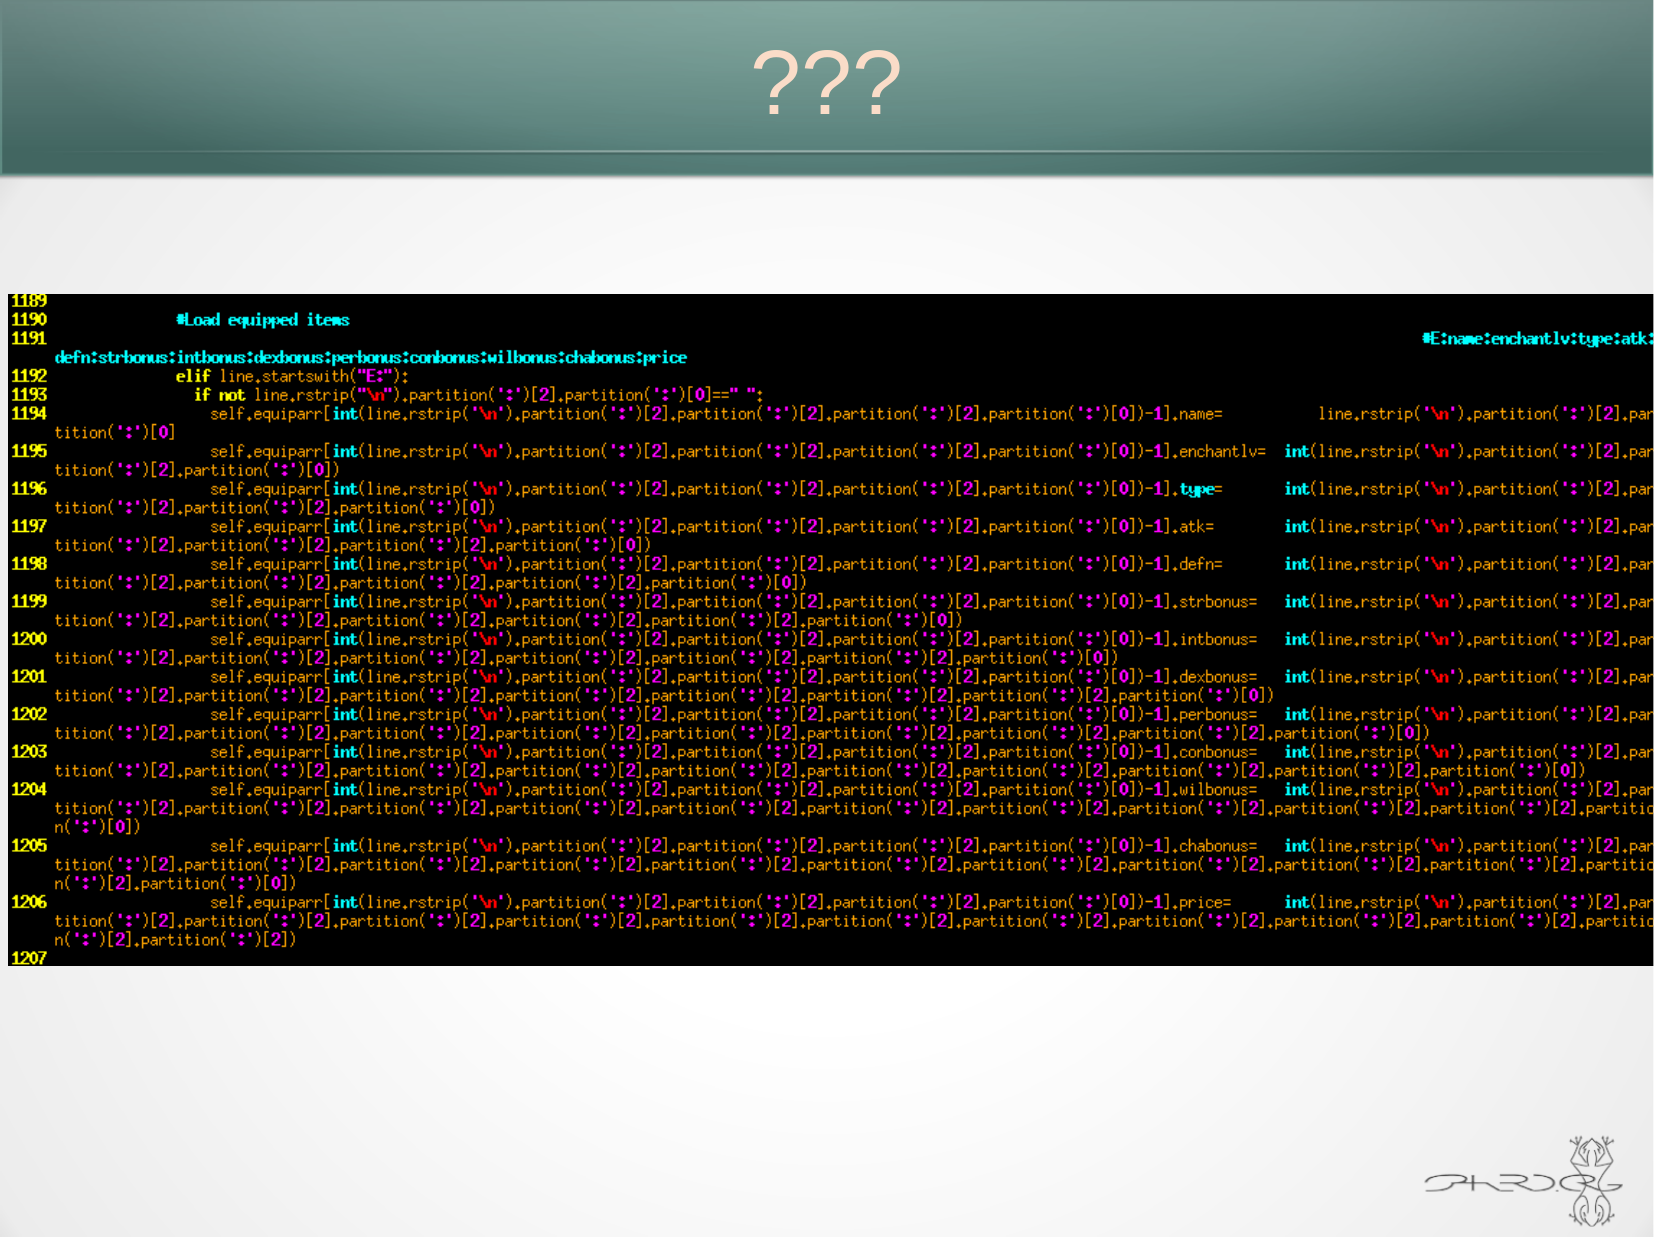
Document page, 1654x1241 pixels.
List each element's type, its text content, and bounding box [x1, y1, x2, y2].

title ??? [82, 11, 1571, 154]
picture [0, 0, 1654, 1237]
